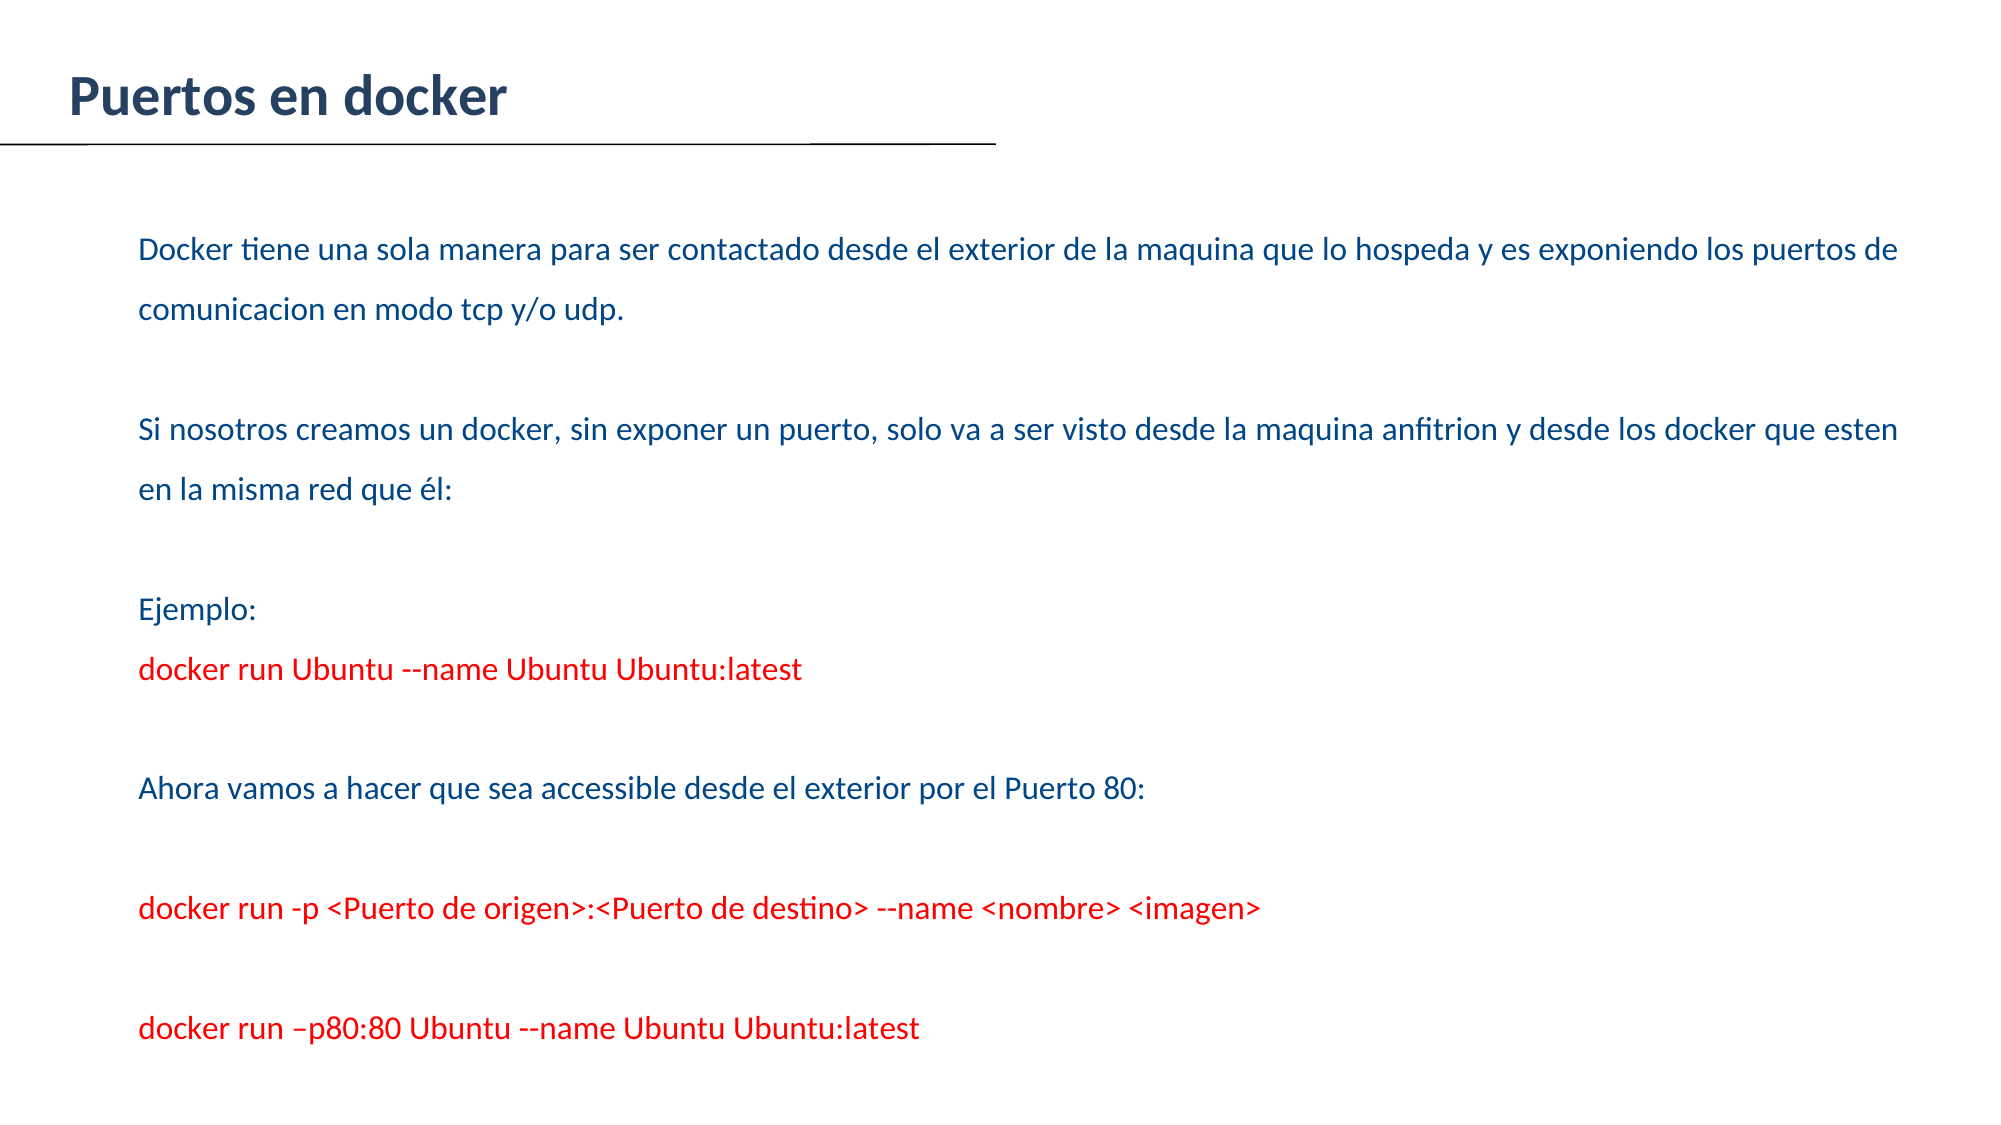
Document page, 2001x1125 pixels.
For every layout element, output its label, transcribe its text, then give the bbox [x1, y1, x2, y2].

text_box Puertos en docker [54, 49, 1060, 136]
text_box Docker tiene una sola manera para ser contactado desde el exterior de la maquina que lo hospeda y es exponiendo los puertos de comunicacion en modo tcp y/o udp. Si nosotros creamos un docker, sin exponer un puerto, solo va a ser visto desde la maquina anfitrion y desde los docker que esten en la misma red que él: Ejemplo: docker run Ubuntu --name Ubuntu Ubuntu:latest Ahora vamos a hacer que sea accessible desde el exterior por el Puerto 80: docker run -p <Puerto de origen>:<Puerto de destino> --name <nombre> <imagen> docker run –p80:80 Ubuntu --name Ubuntu Ubuntu:latest [123, 200, 1926, 1054]
